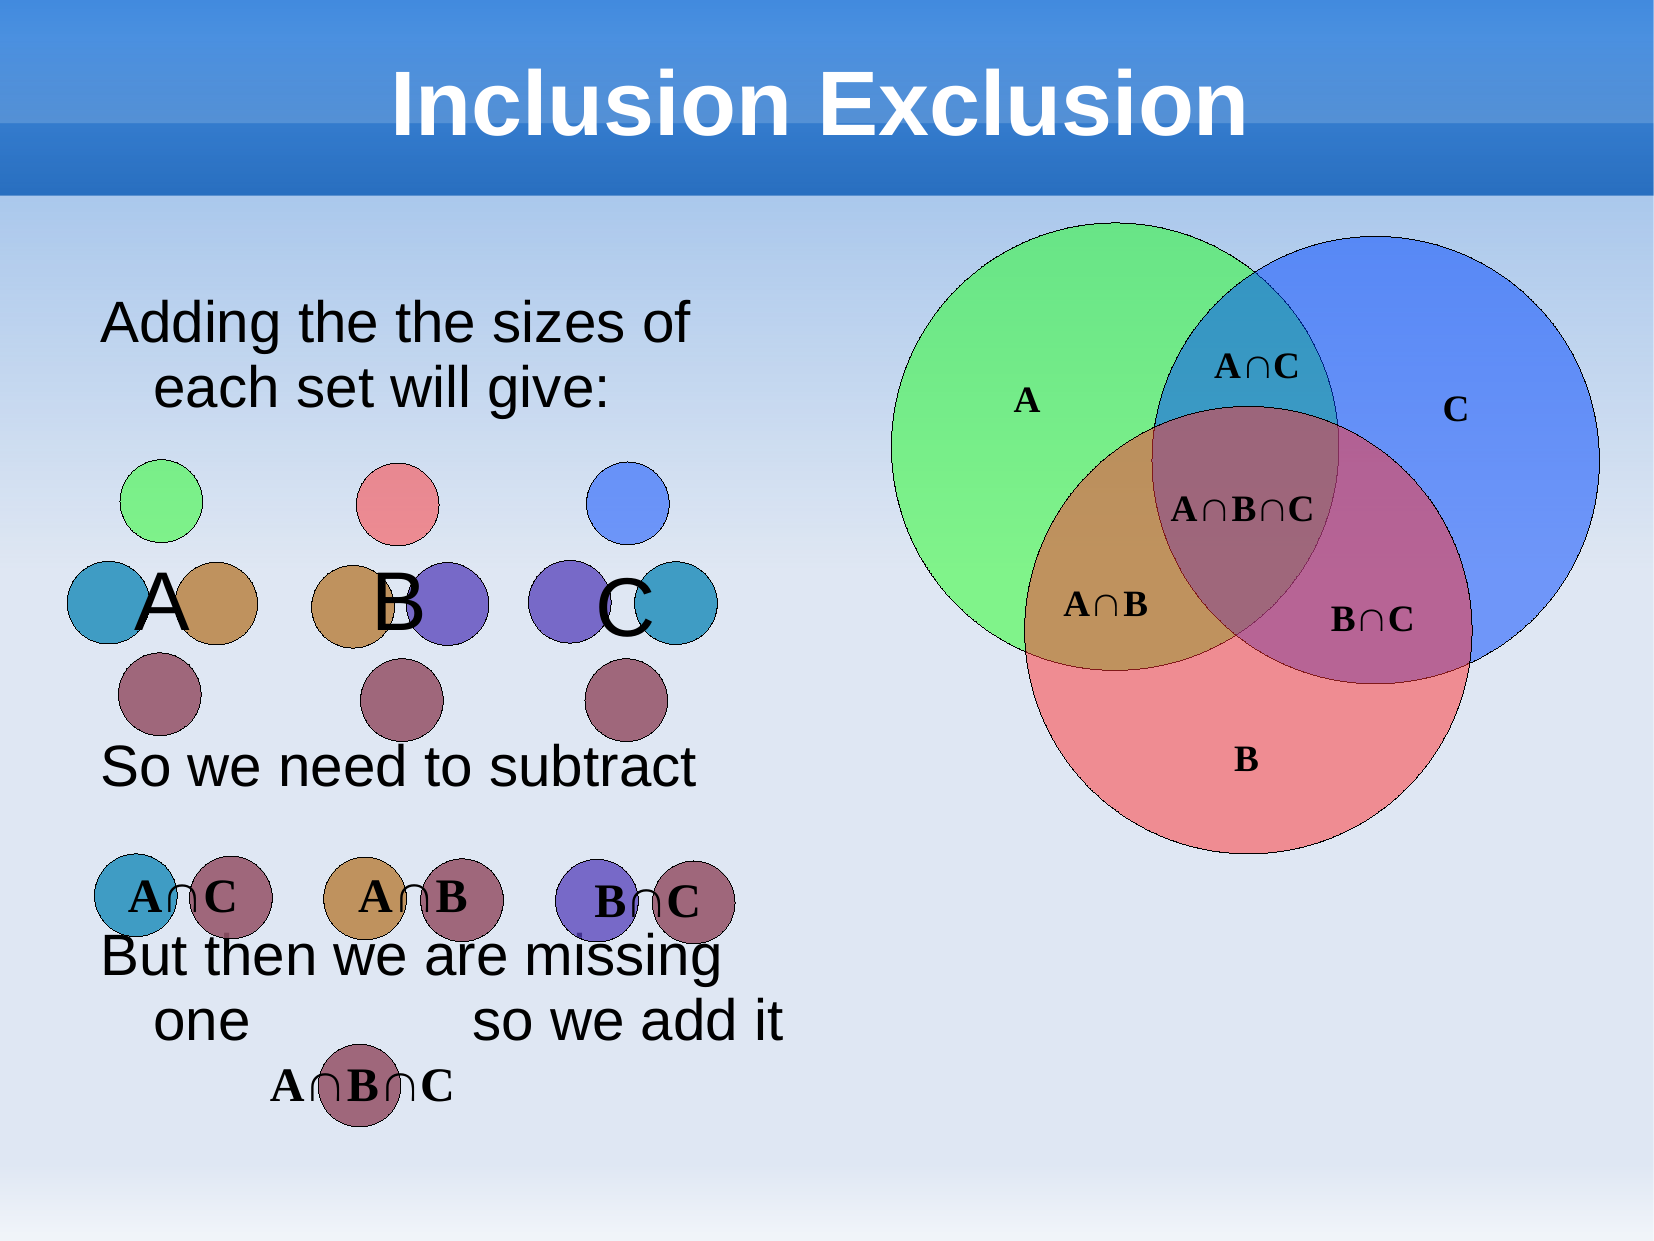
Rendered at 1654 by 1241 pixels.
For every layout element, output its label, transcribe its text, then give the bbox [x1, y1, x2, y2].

chart [352, 865, 473, 929]
text_box [208, 562, 258, 645]
text_box [555, 859, 626, 942]
text_box B [356, 547, 442, 666]
text_box [442, 562, 489, 646]
chart [1058, 580, 1152, 629]
text_box [586, 461, 670, 545]
text_box [94, 853, 165, 937]
text_box [119, 459, 203, 543]
text_box [666, 860, 736, 944]
chart [588, 871, 706, 935]
text_box [333, 1118, 386, 1127]
chart [1229, 735, 1264, 784]
chart [1325, 595, 1419, 644]
text_box [432, 858, 504, 942]
text_box [360, 666, 444, 742]
chart [1008, 376, 1045, 425]
text_box [67, 561, 120, 644]
text_box [662, 561, 718, 645]
chart [1438, 385, 1474, 435]
text_box [204, 856, 273, 939]
chart [1165, 485, 1319, 534]
chart [1209, 342, 1305, 392]
text_box [891, 222, 1600, 854]
text_box [118, 666, 202, 736]
text_box [528, 560, 580, 644]
text_box A [120, 547, 208, 666]
text_box [323, 857, 393, 940]
text_box [311, 565, 356, 649]
chart [121, 865, 242, 929]
title Inclusion Exclusion [76, 0, 1565, 208]
text_box [356, 463, 440, 546]
text_box [584, 672, 668, 742]
list Adding the the sizes of each set will give: So we need to subtract But then we are missing one so we add it [82, 290, 809, 1121]
chart [263, 1054, 459, 1118]
text_box C [580, 553, 662, 672]
picture [0, 0, 1654, 1241]
text_box [332, 1044, 387, 1054]
